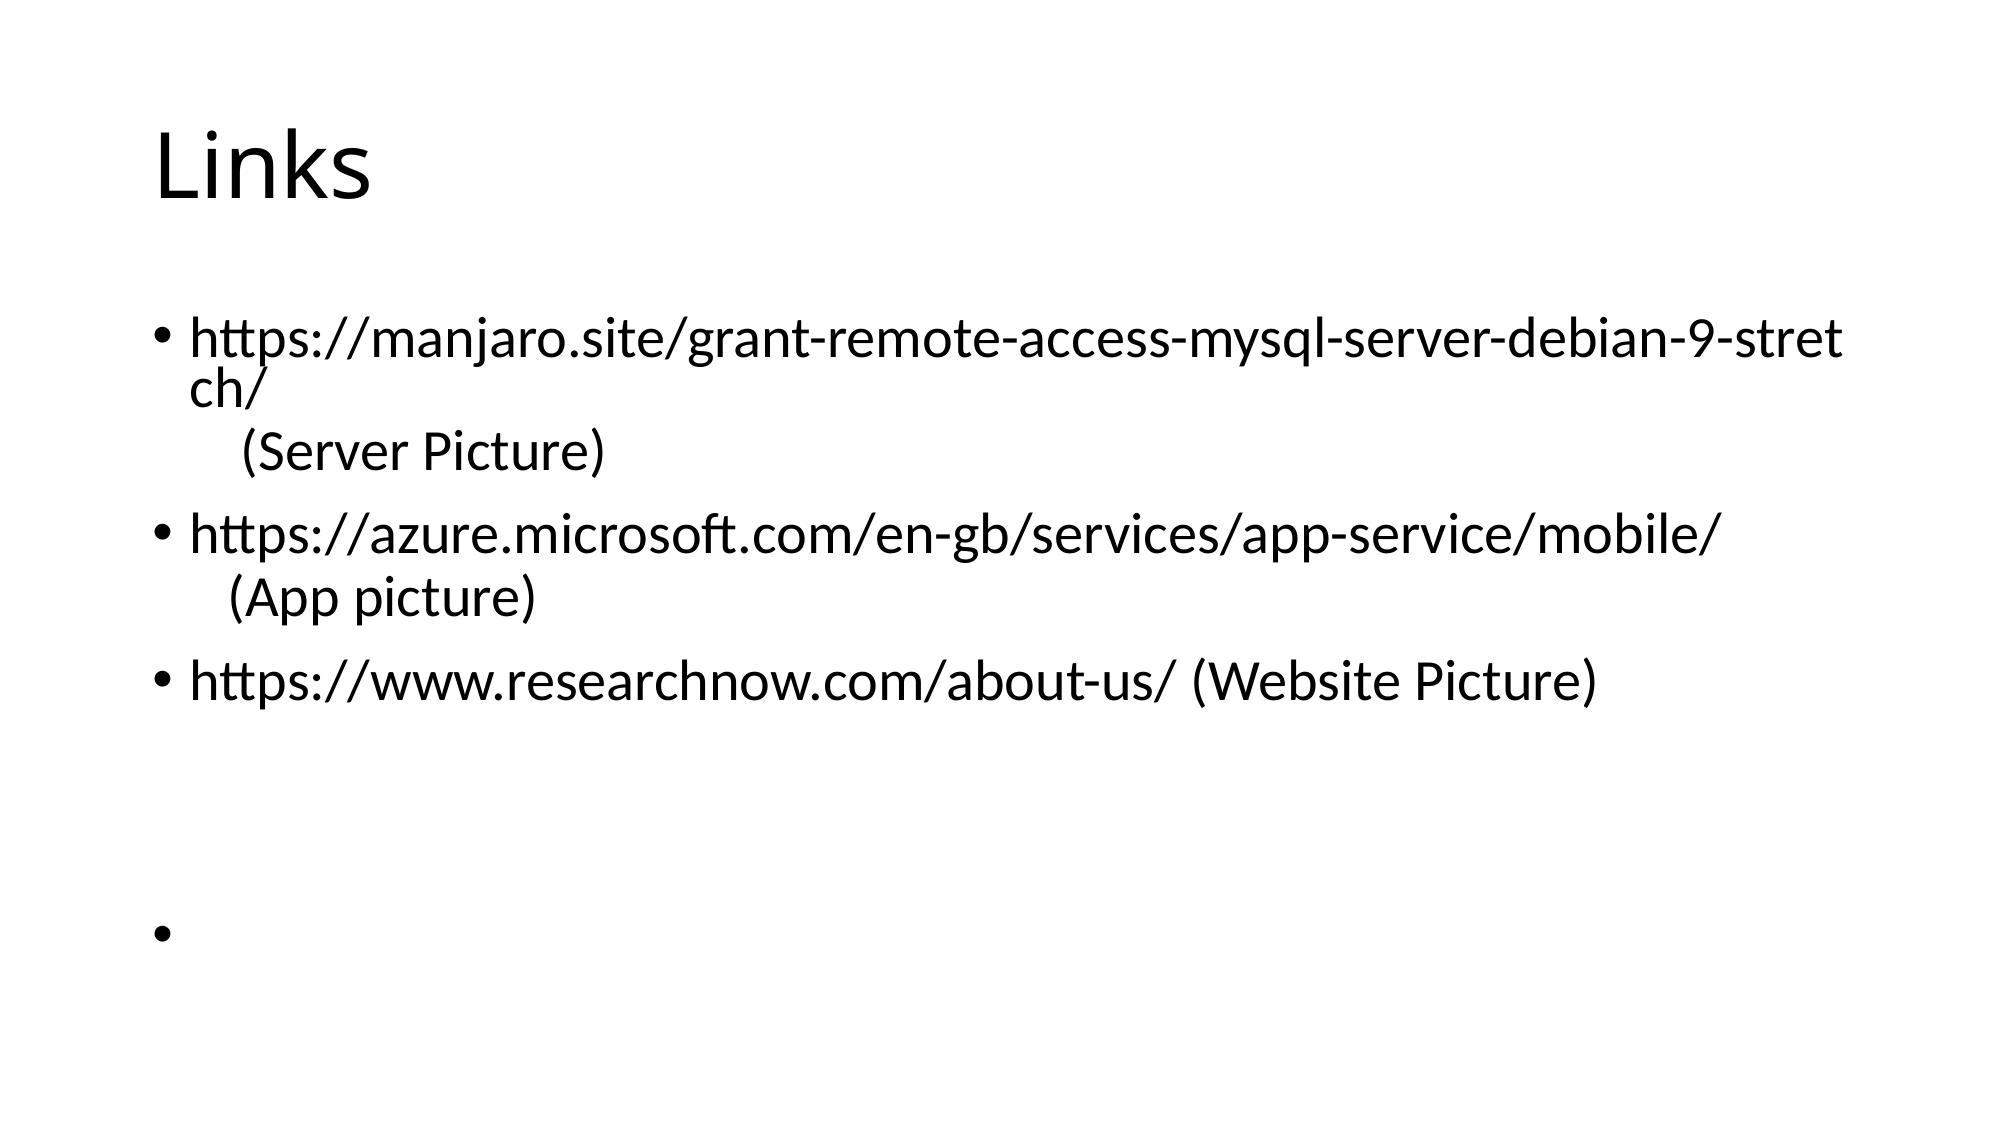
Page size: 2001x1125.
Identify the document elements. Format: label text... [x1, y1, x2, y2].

list https://manjaro.site/grant-remote-access-mysql-server-debian-9-stretch/ (Server Picture) https://azure.microsoft.com/en-gb/services/app-service/mobile/ (App picture) https://www.researchnow.com/about-us/ (Website Picture) [137, 299, 1863, 1014]
title Links [137, 59, 1863, 278]
